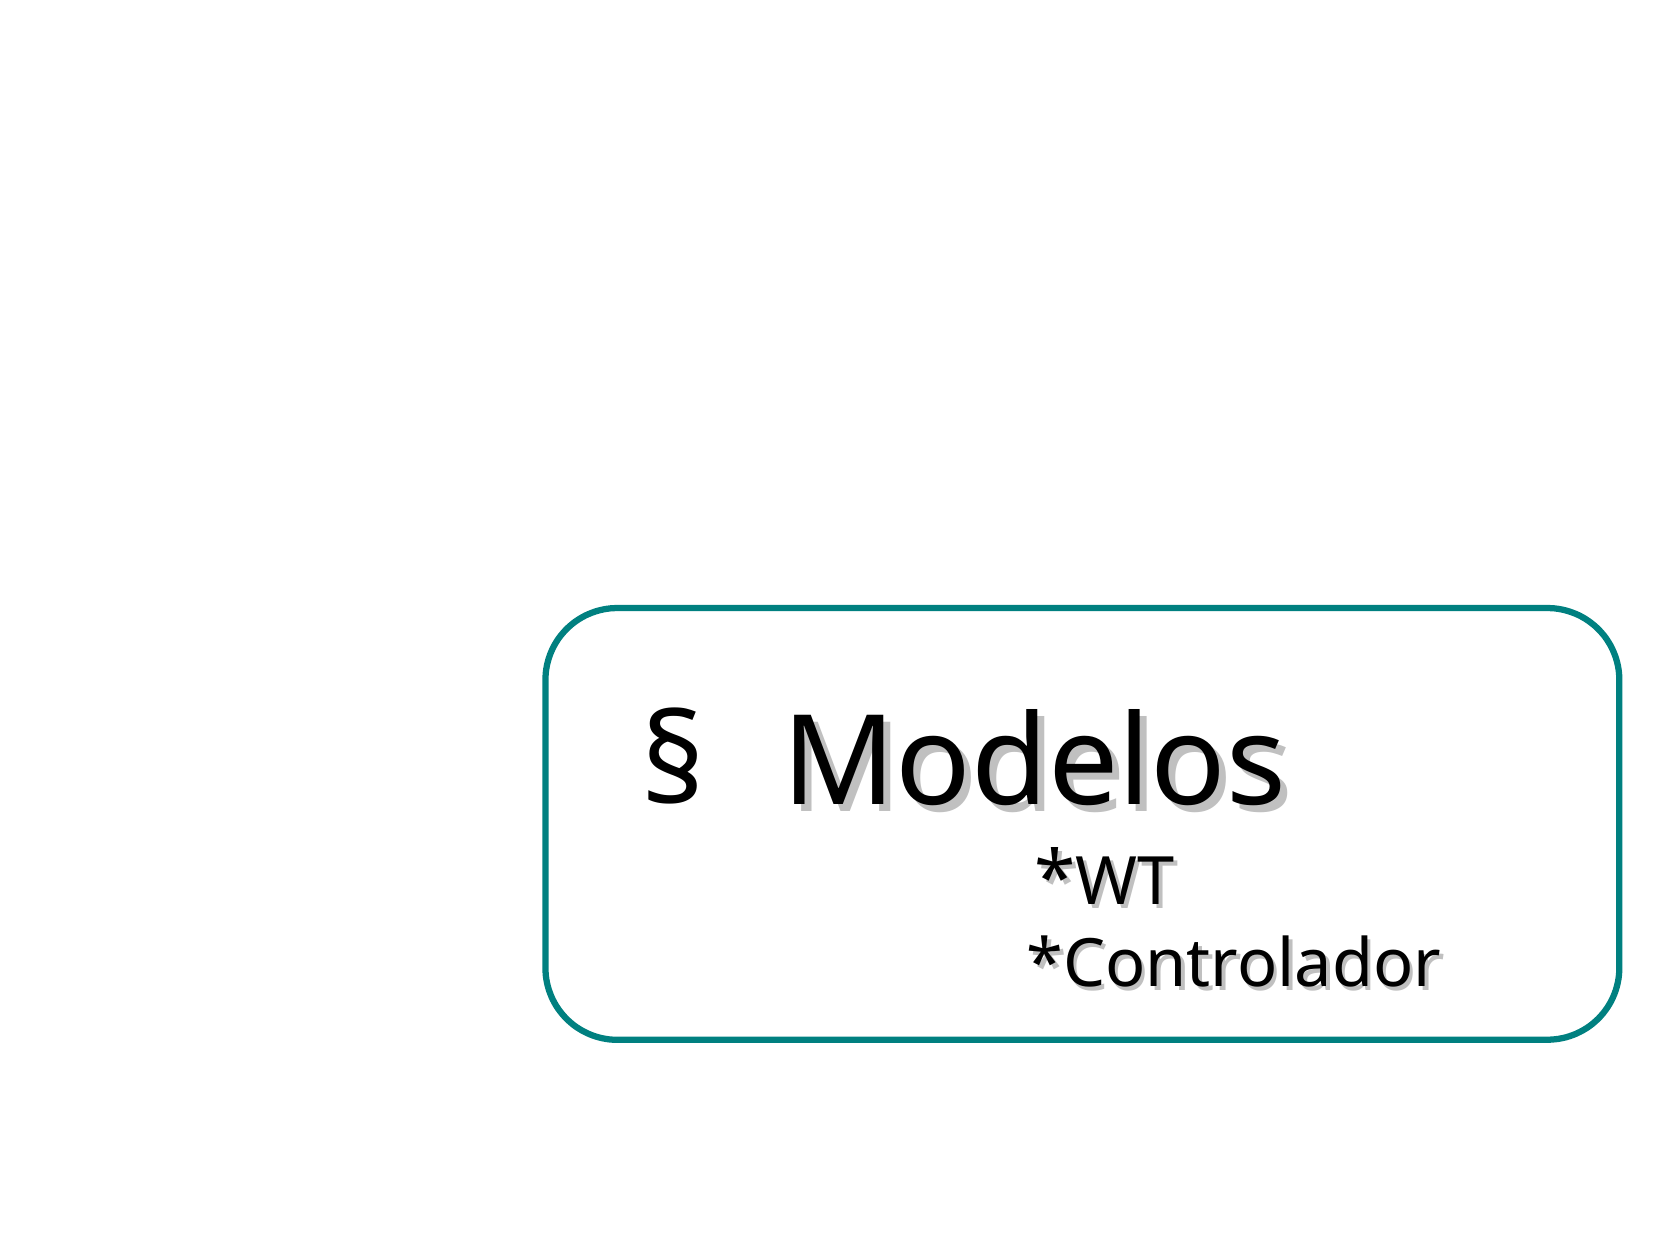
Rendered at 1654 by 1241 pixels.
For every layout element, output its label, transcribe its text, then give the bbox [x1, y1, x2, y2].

title Modelos *WT *Controlador [549, 679, 1616, 1036]
title Modelos *WT *Controlador [291, 679, 1637, 1112]
